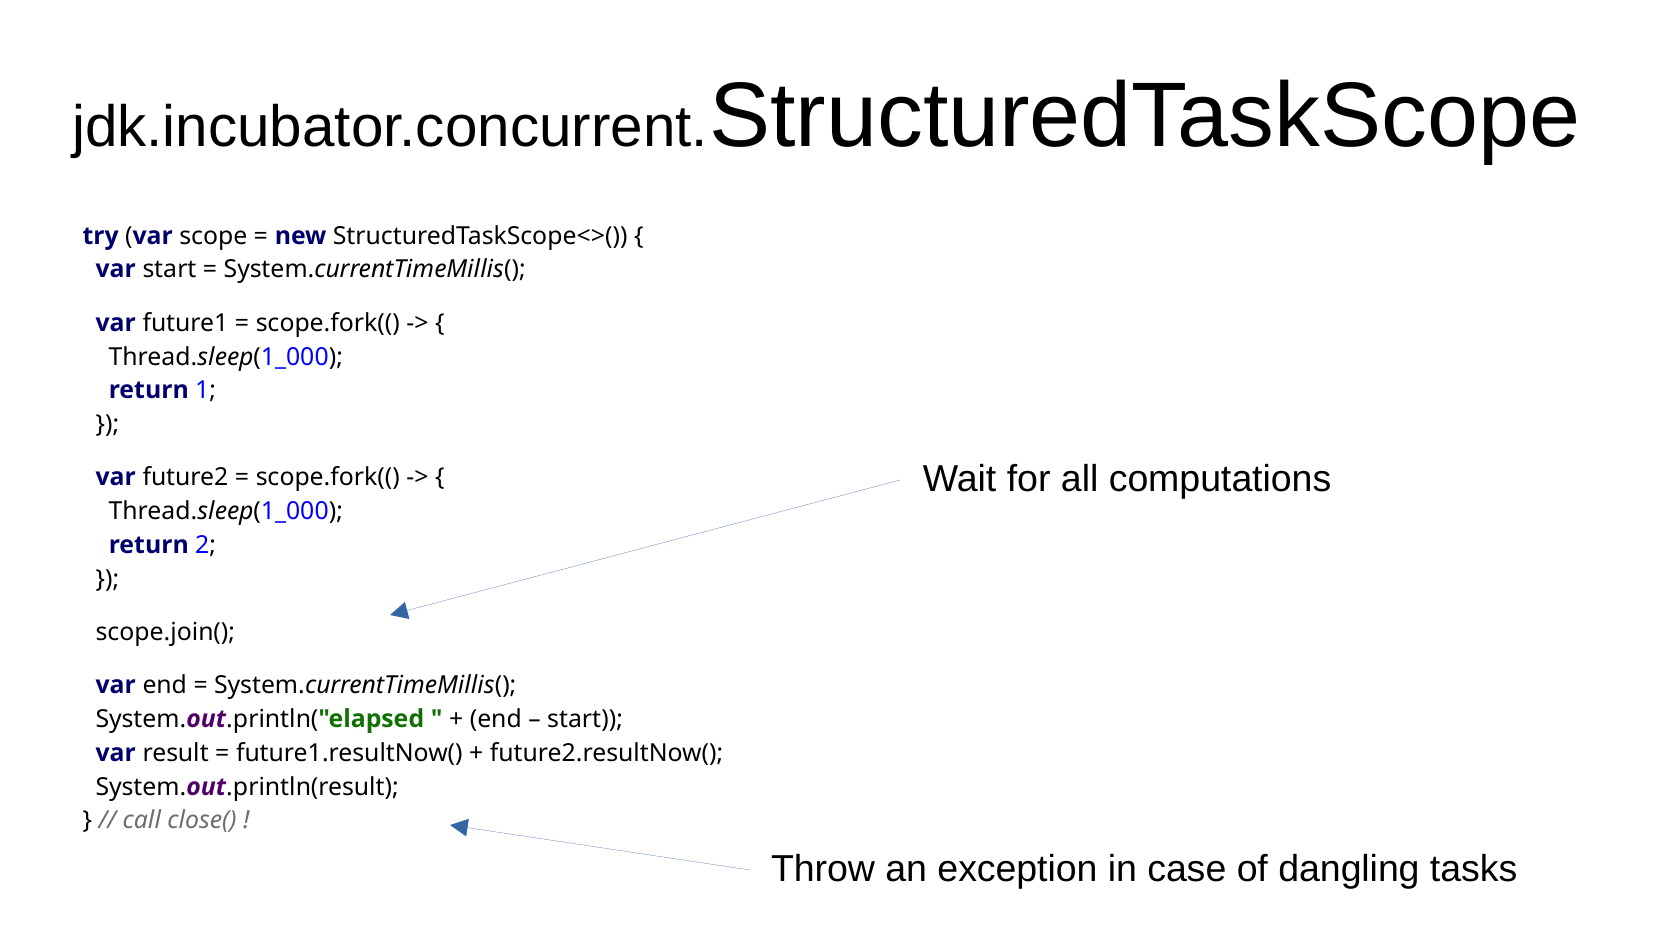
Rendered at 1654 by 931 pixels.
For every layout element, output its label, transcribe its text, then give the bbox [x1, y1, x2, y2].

list try (var scope = new StructuredTaskScope<>()) { var start = System.currentTimeMillis(); var future1 = scope.fork(() -> { Thread.sleep(1_000); return 1; }); var future2 = scope.fork(() -> { Thread.sleep(1_000); return 2; }); scope.join(); var end = System.currentTimeMillis(); System.out.println("elapsed " + (end – start)); var result = future1.resultNow() + future2.resultNow(); System.out.println(result); } // call close() ! [82, 217, 1571, 841]
text_box Throw an exception in case of dangling tasks [756, 840, 1533, 897]
title jdk.incubator.concurrent.StructuredTaskScope [63, 12, 1590, 218]
text_box Wait for all computations [908, 450, 1347, 507]
